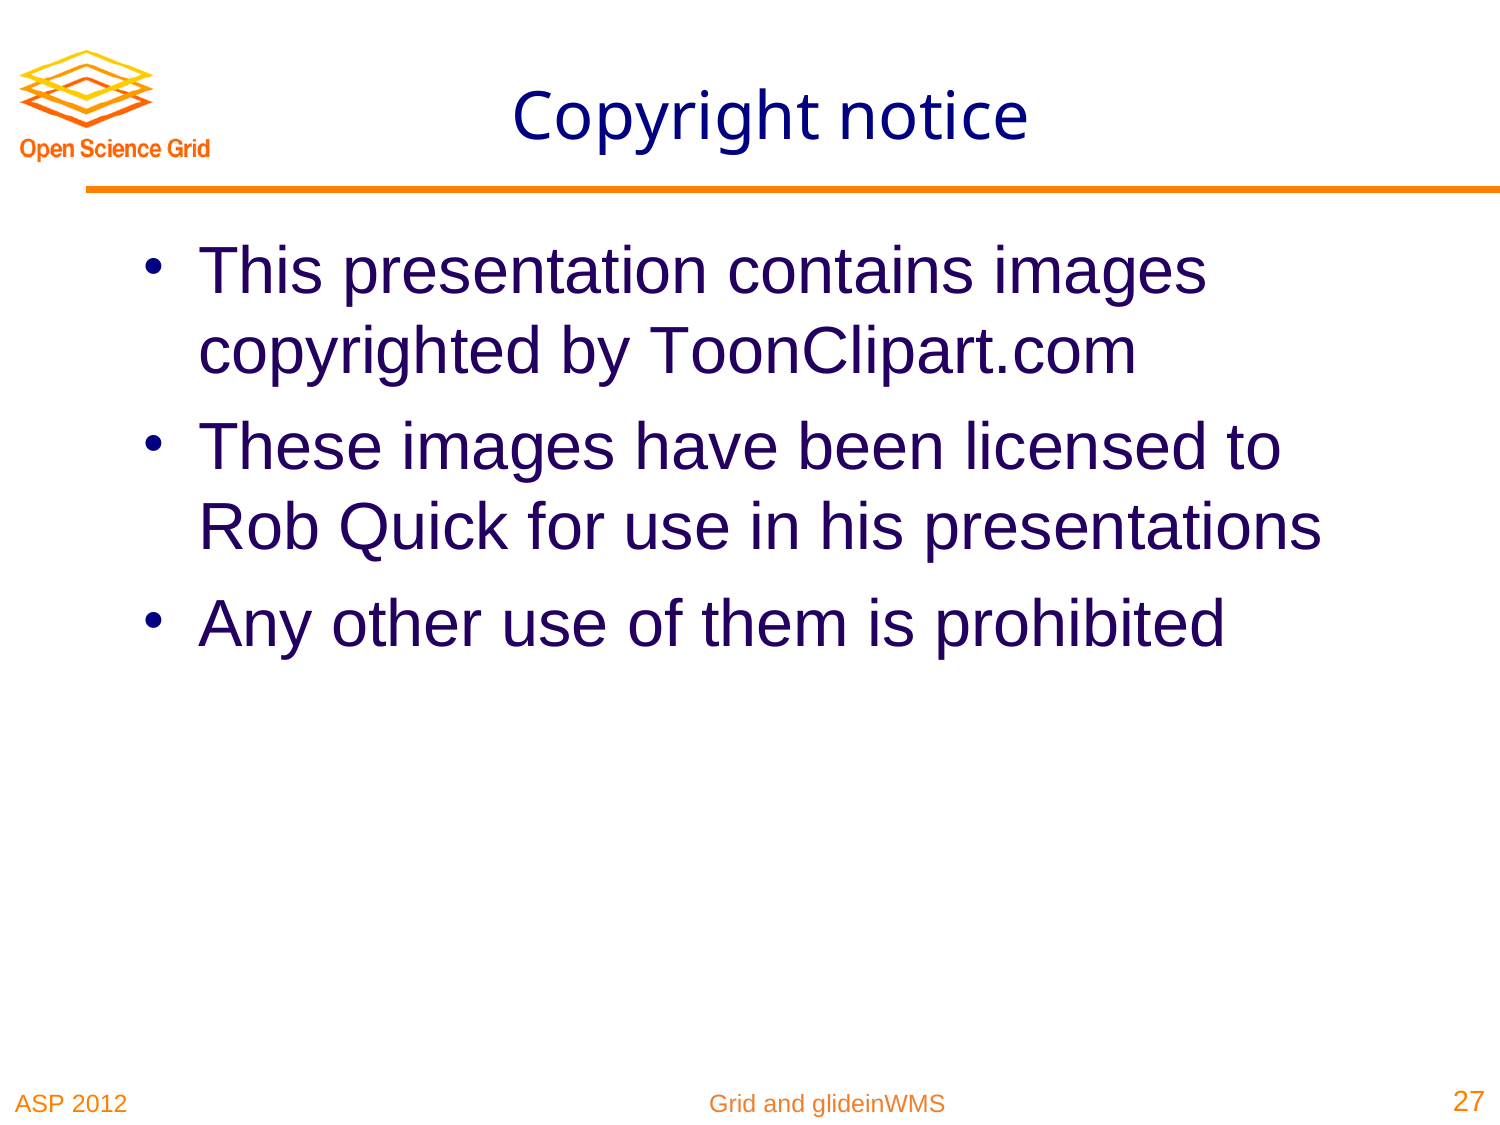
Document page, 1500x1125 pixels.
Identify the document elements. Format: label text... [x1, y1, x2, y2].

list This presentation contains images copyrighted by ToonClipart.com These images have been licensed to Rob Quick for use in his presentations Any other use of them is prohibited [127, 218, 1403, 962]
title Copyright notice [201, 11, 1342, 214]
text_box <number> [1431, 1050, 1500, 1125]
picture [0, 27, 201, 179]
